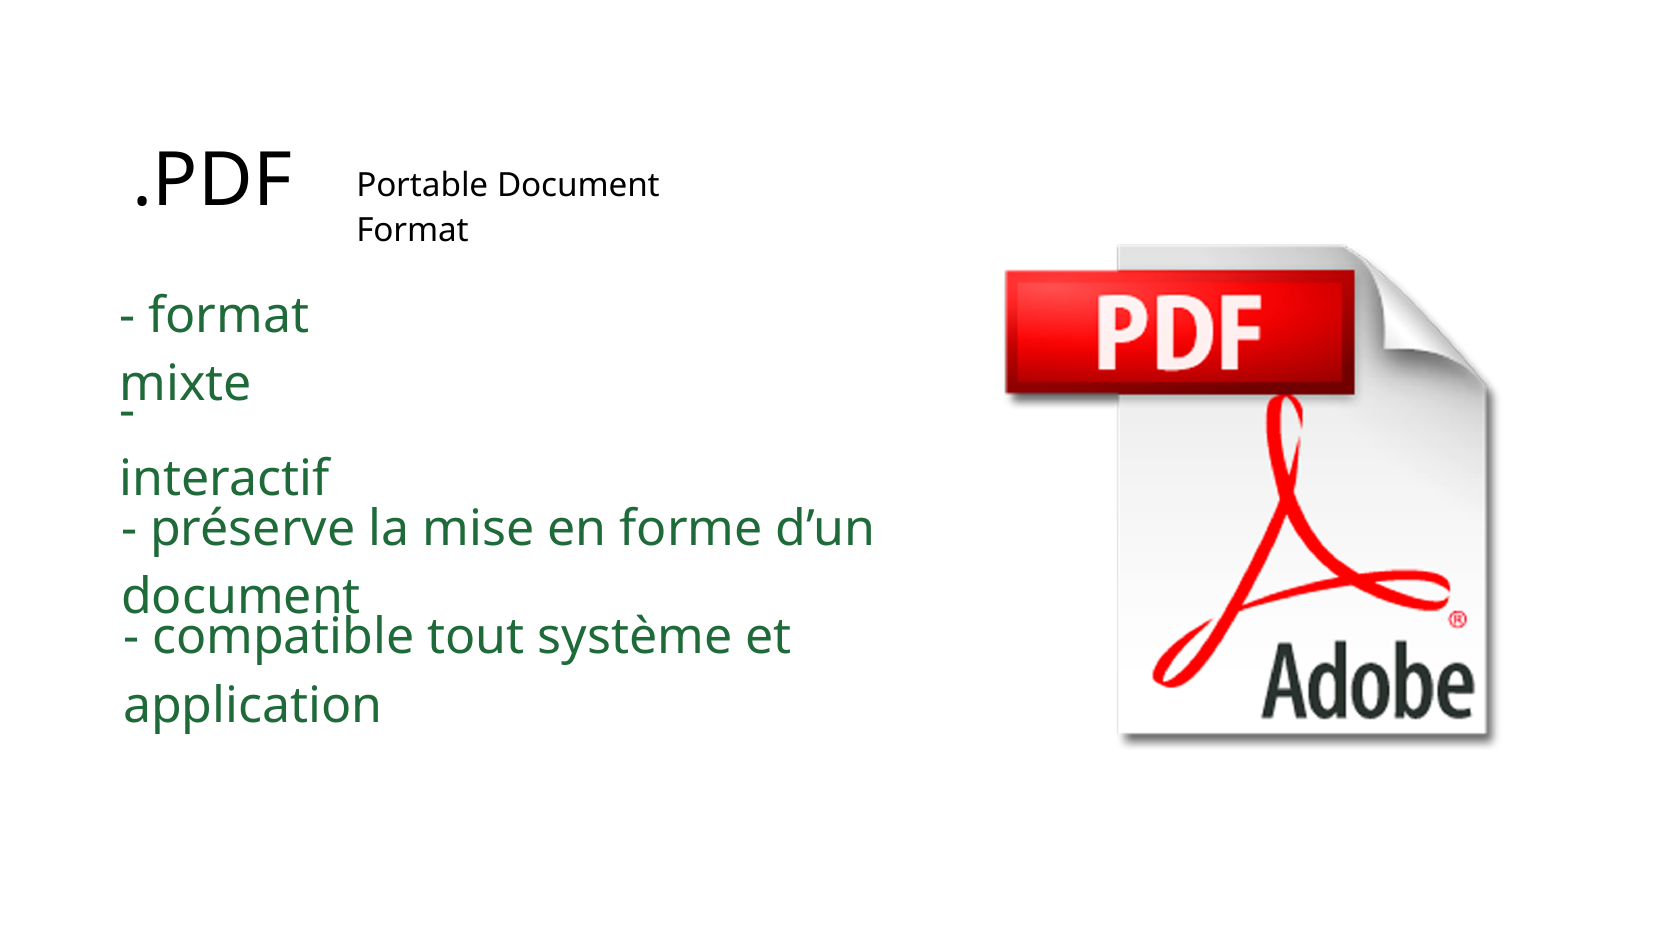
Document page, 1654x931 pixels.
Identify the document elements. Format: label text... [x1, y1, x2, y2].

text_box - préserve la mise en forme d’un document [106, 484, 980, 618]
picture [980, 224, 1512, 756]
text_box Portable Document Format [341, 153, 768, 208]
text_box .PDF [118, 118, 308, 225]
text_box - compatible tout système et application [108, 593, 980, 668]
text_box - format mixte [104, 271, 456, 346]
text_box - interactif [104, 366, 373, 441]
